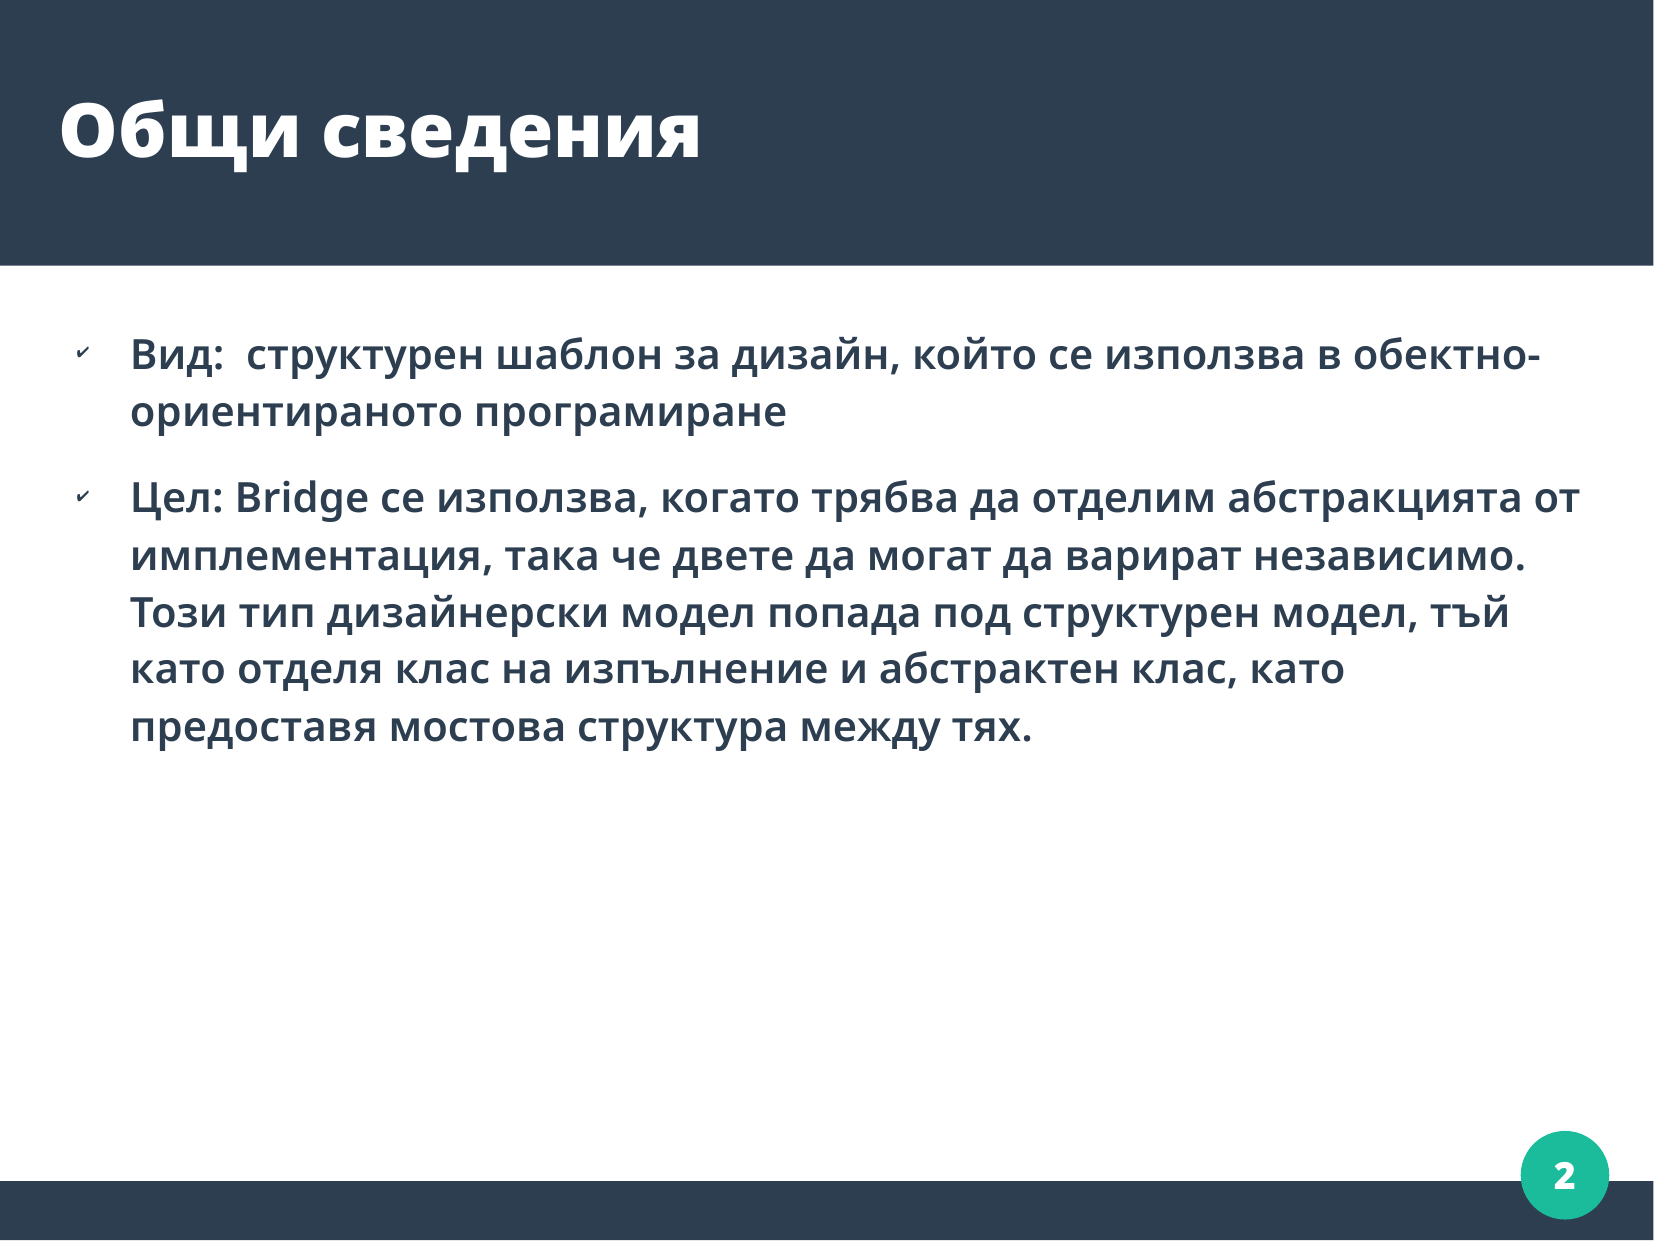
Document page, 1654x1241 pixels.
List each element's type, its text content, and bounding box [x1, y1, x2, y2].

list Вид: структурен шаблон за дизайн, който се използва в обектно-ориентираното програмиране Цел: Bridge се използва, когато трябва да отделим абстракцията от имплементация, така че двете да могат да варират независимо. Този тип дизайнерски модел попада под структурен модел, тъй като отделя клас на изпълнение и абстрактен клас, като предоставя мостова структура между тях. [59, 324, 1595, 1152]
title Общи сведения [59, 49, 1595, 207]
